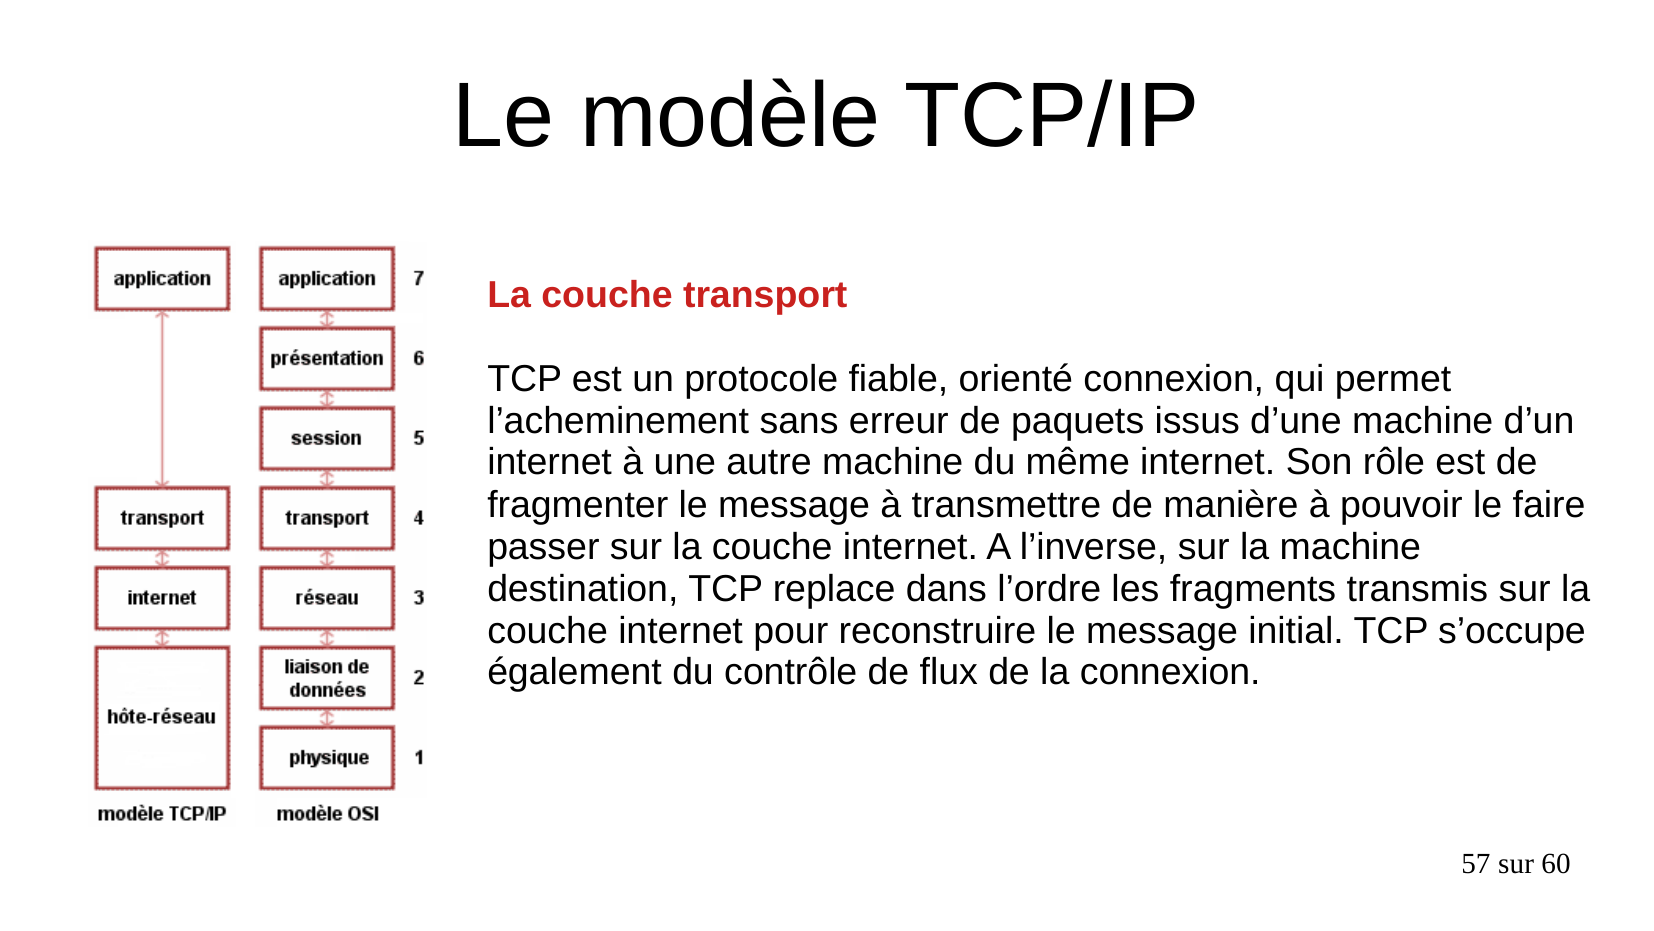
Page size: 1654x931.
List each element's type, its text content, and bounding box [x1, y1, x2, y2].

title Le modèle TCP/IP [82, 37, 1571, 193]
text_box La couche transport TCP est un protocole fiable, orienté connexion, qui permet l’acheminement sans erreur de paquets issus d’une machine d’un internet à une autre machine du même internet. Son rôle est de fragmenter le message à transmettre de manière à pouvoir le faire passer sur la couche internet. A l’inverse, sur la machine destination, TCP replace dans l’ordre les fragments transmis sur la couche internet pour reconstruire le message initial. TCP s’occupe également du contrôle de flux de la connexion. [472, 265, 1625, 911]
picture [88, 240, 427, 827]
